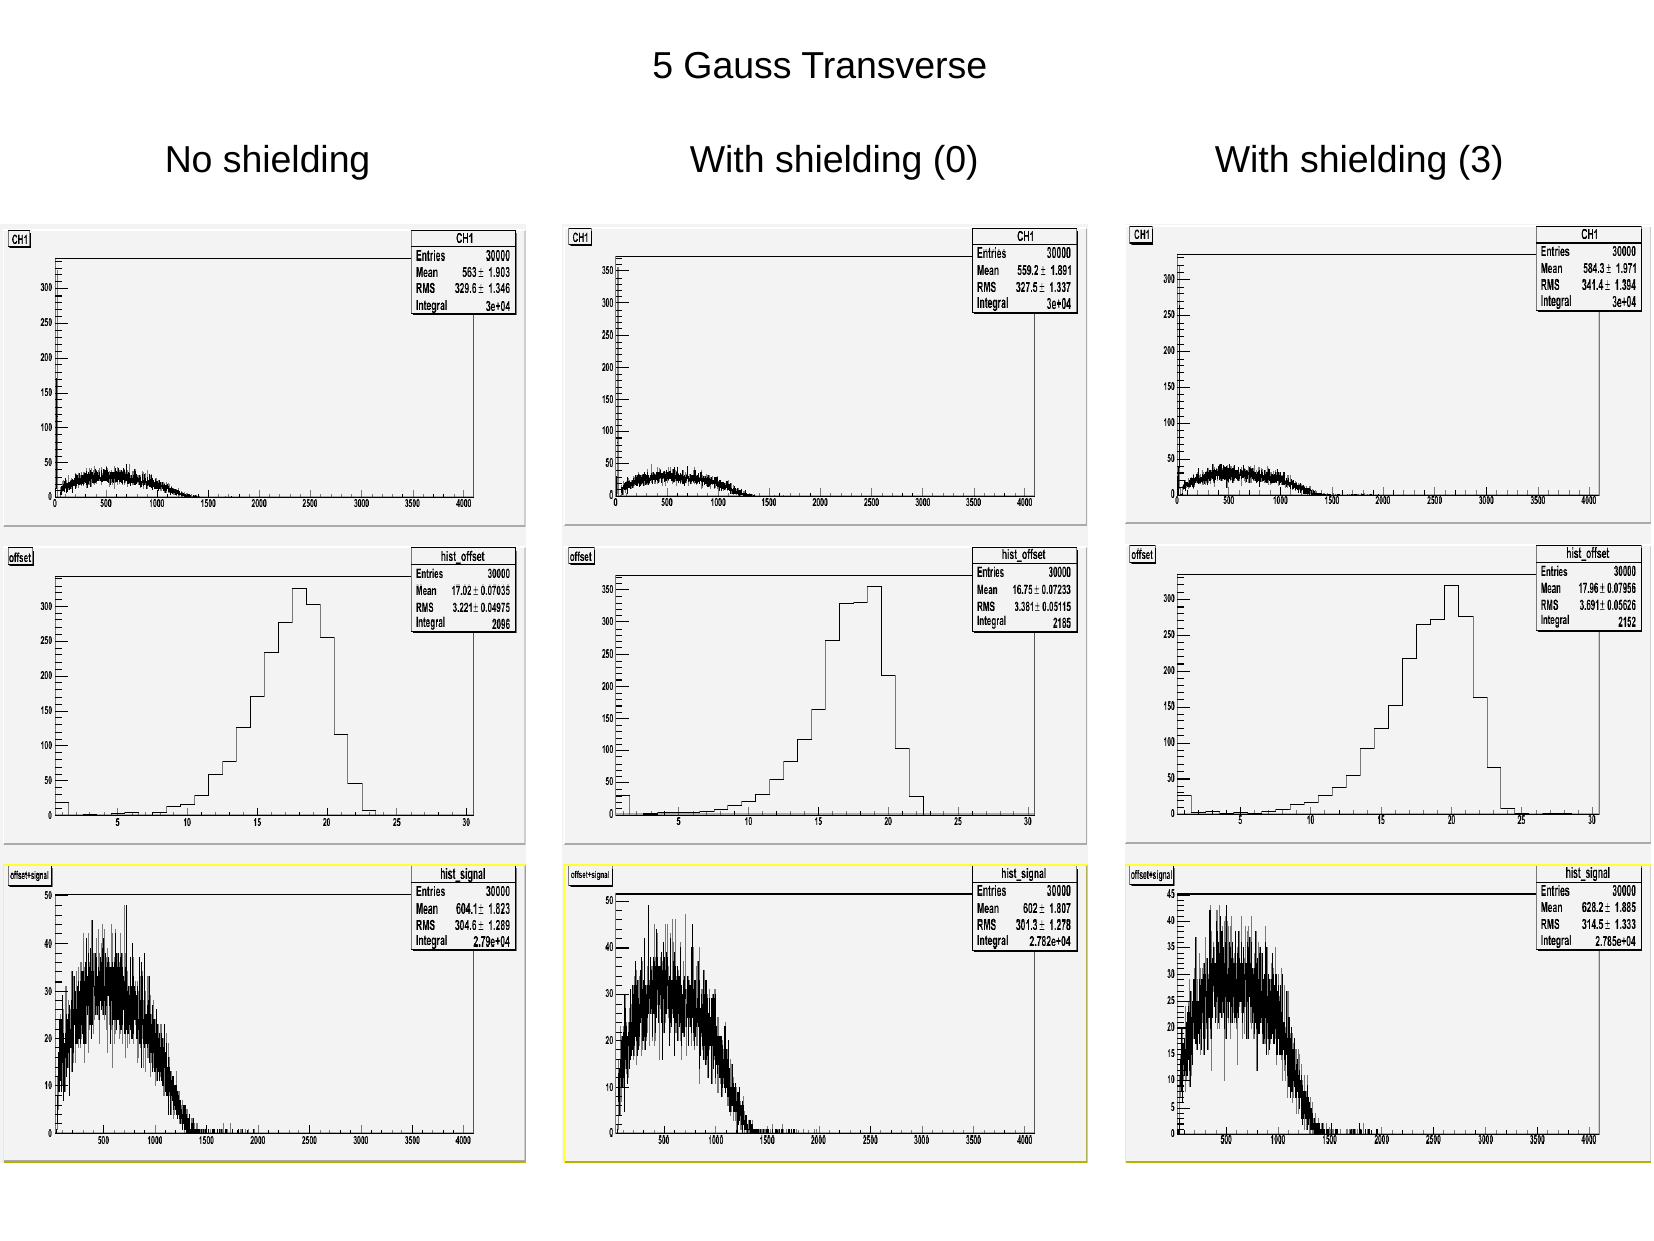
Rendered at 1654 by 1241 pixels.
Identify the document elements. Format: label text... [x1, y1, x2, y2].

picture [0, 224, 526, 1163]
text_box With shielding (0) [675, 130, 1013, 188]
picture [1125, 224, 1651, 1163]
text_box 5 Gauss Transverse [637, 37, 1275, 95]
text_box With shielding (3) [1200, 130, 1538, 188]
picture [562, 224, 1088, 1163]
text_box No shielding [150, 130, 488, 188]
